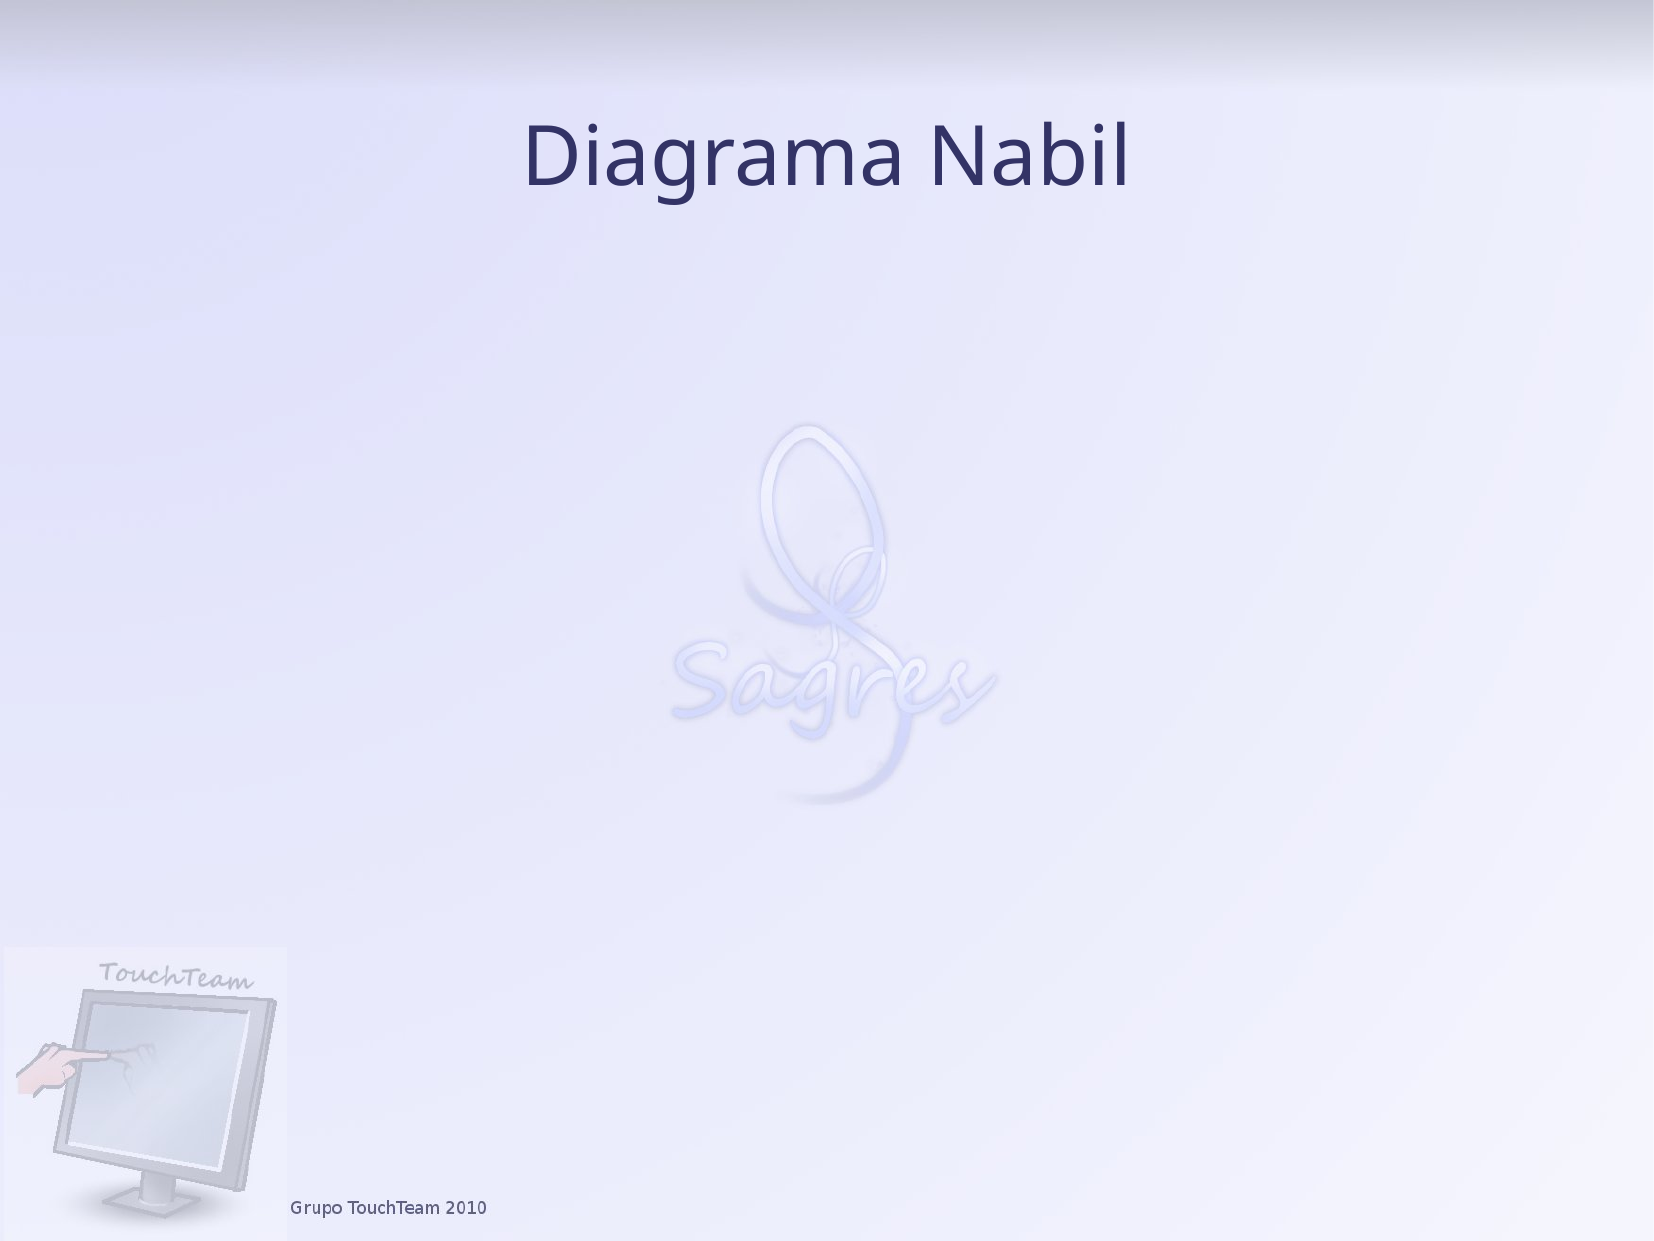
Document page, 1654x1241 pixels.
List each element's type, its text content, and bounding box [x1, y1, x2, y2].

picture [0, 0, 1654, 1241]
title Diagrama Nabil [82, 49, 1571, 257]
